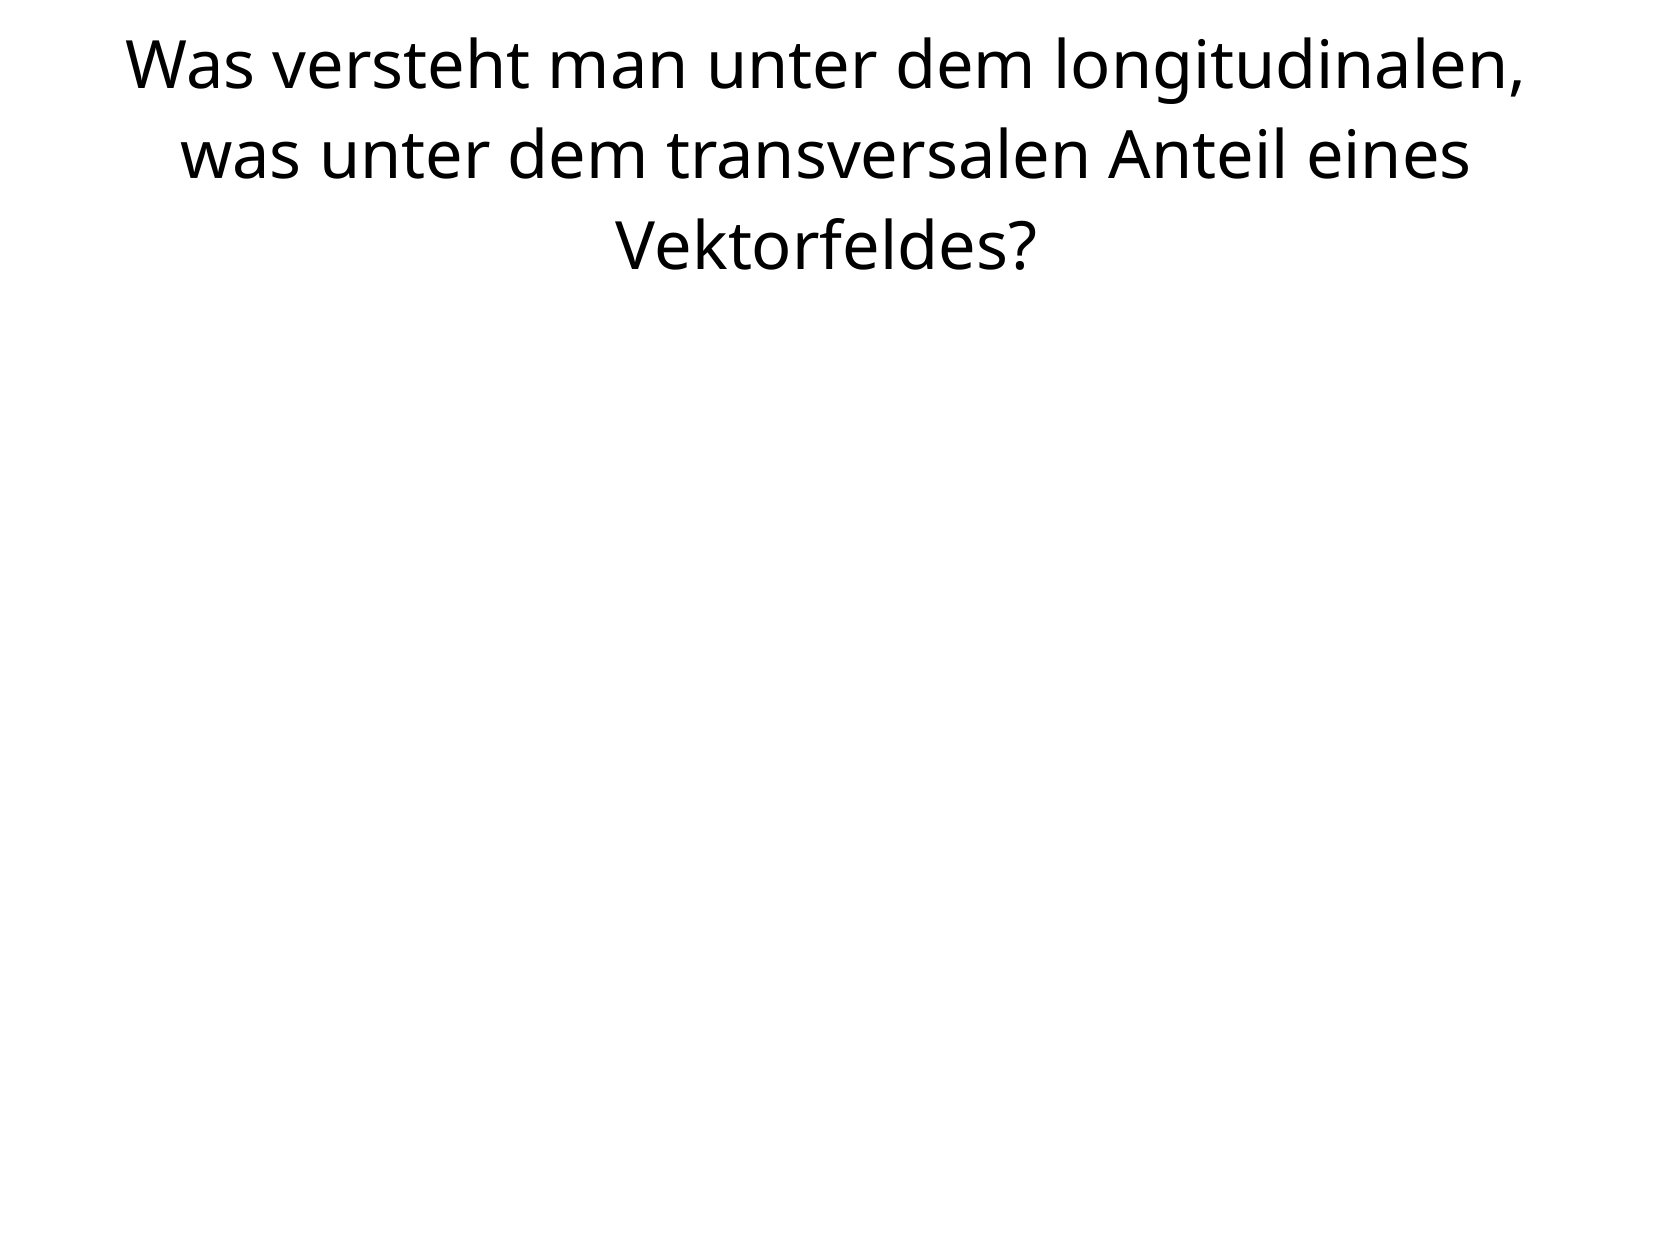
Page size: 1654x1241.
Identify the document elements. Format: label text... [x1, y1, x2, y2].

title Was versteht man unter dem longitudinalen, was unter dem transversalen Anteil eines Vektorfeldes? [82, 19, 1571, 287]
